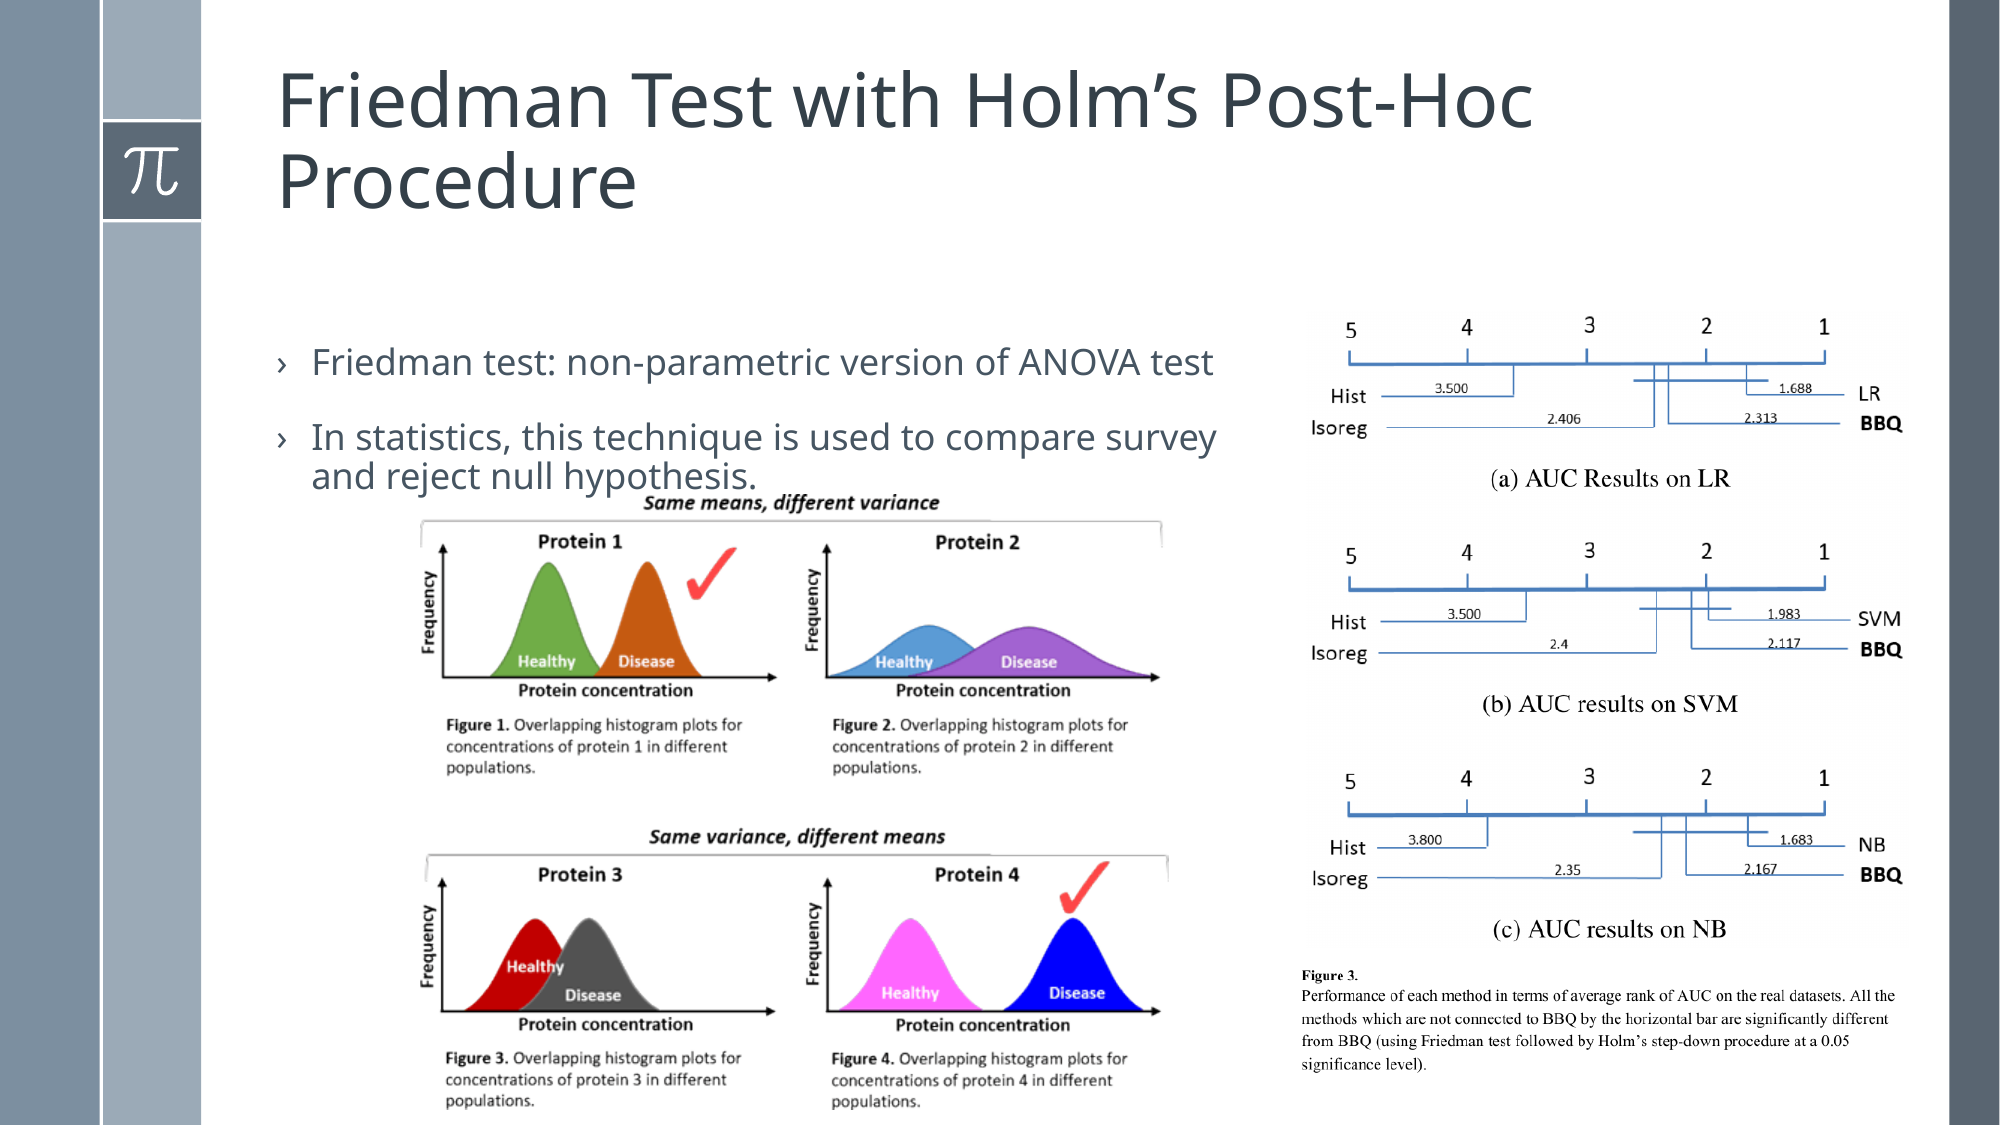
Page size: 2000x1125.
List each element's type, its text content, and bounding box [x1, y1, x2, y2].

text_box Friedman Test with Holm’s Post-Hoc Procedure [261, 29, 1867, 233]
picture [420, 494, 1169, 1111]
text_box Friedman test: non-parametric version of ANOVA test In statistics, this technique is used to compare survey and reject null hypothesis. [261, 262, 1291, 510]
picture [1290, 299, 1922, 1096]
